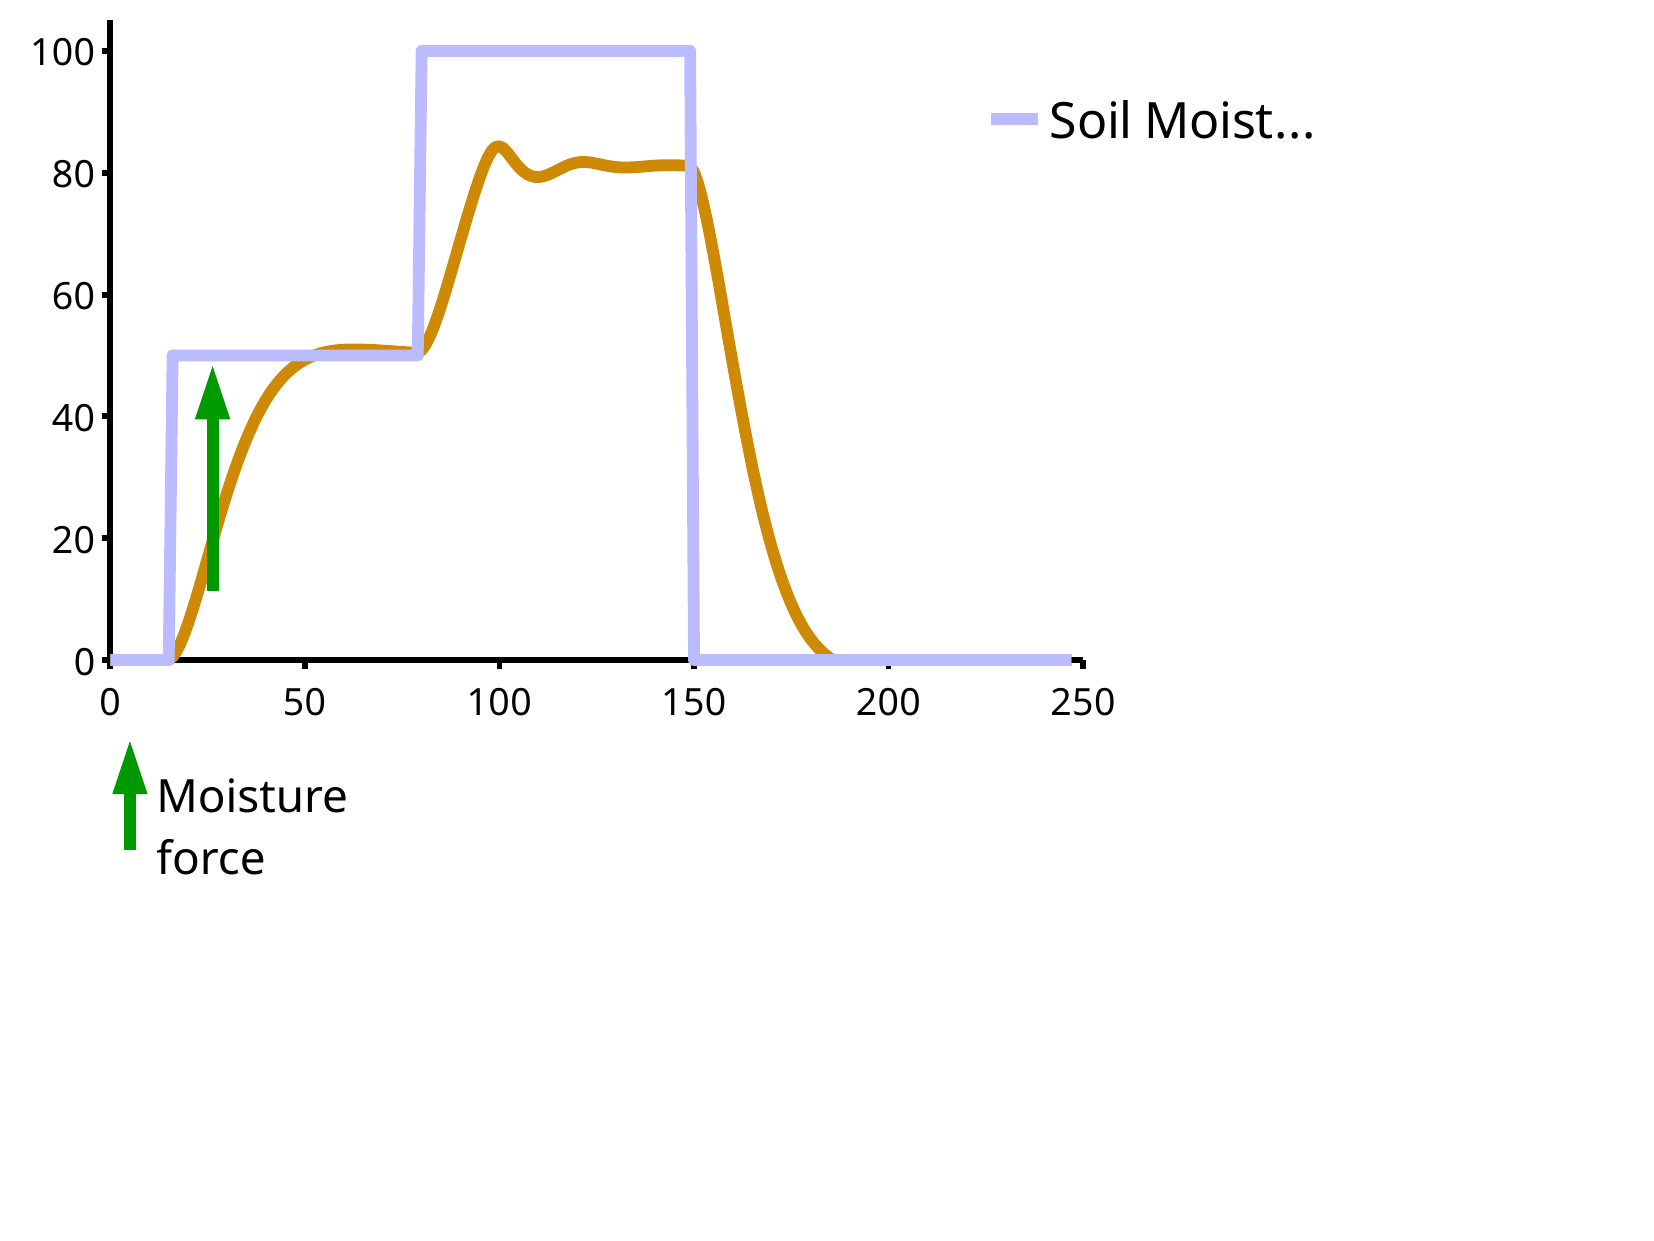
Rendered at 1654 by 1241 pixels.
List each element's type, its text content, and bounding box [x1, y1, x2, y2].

chart [0, 5, 1499, 742]
text_box Moisture force [141, 755, 426, 862]
